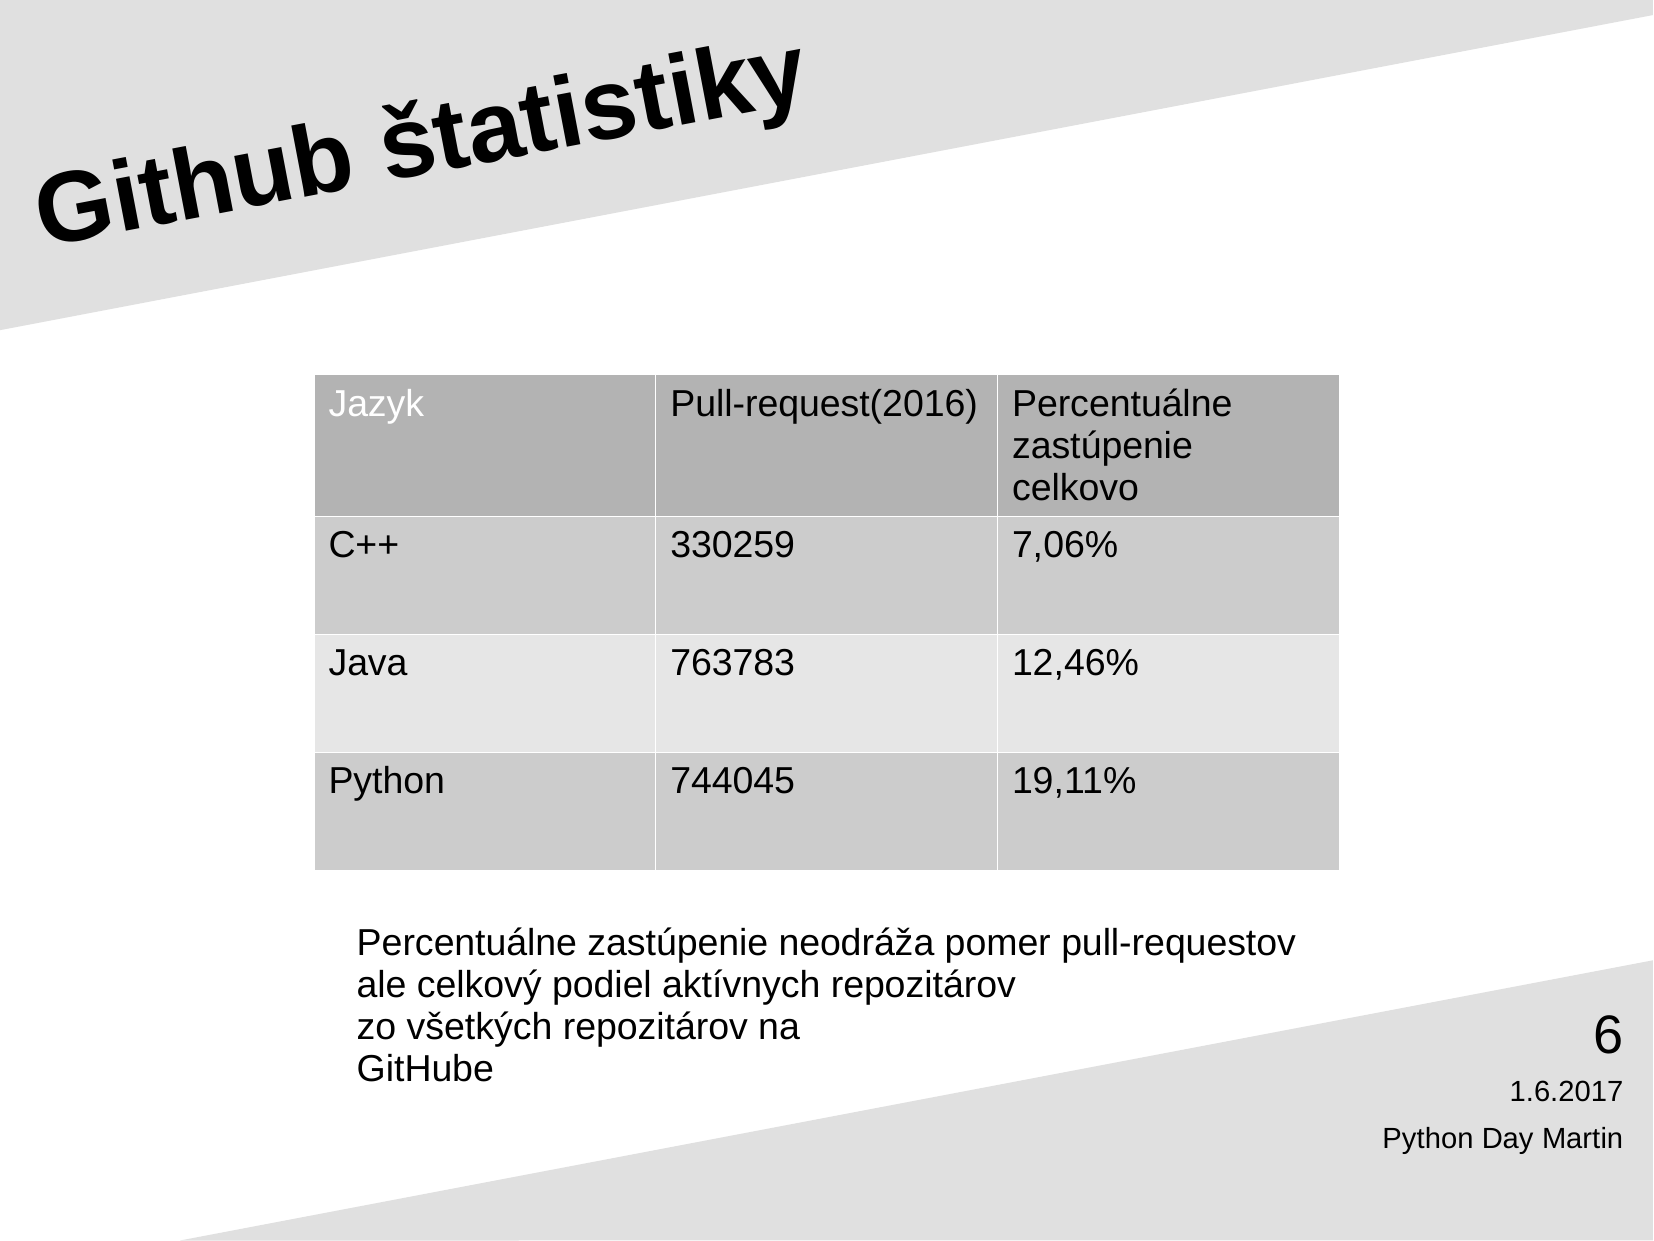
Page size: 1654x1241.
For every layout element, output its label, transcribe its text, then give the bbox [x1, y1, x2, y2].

table_cell 7,06% [998, 517, 1339, 634]
table_cell C++ [315, 517, 655, 634]
table_cell 744045 [656, 753, 997, 870]
title Github štatistiky [16, 0, 1518, 315]
table_cell 763783 [656, 635, 997, 752]
table_cell 12,46% [998, 635, 1339, 752]
table_header Jazyk [315, 375, 655, 516]
table_cell 330259 [656, 517, 997, 634]
table_cell 19,11% [998, 753, 1339, 870]
text_box Percentuálne zastúpenie neodráža pomer pull-requestov ale celkový podiel aktívnych repozitárov zo všetkých repozitárov na GitHube [341, 914, 1312, 1097]
table_header Pull-request(2016) [656, 375, 997, 516]
table_cell Java [315, 635, 655, 752]
table_cell Python [315, 753, 655, 870]
table_header Percentuálne zastúpenie celkovo [998, 375, 1339, 516]
